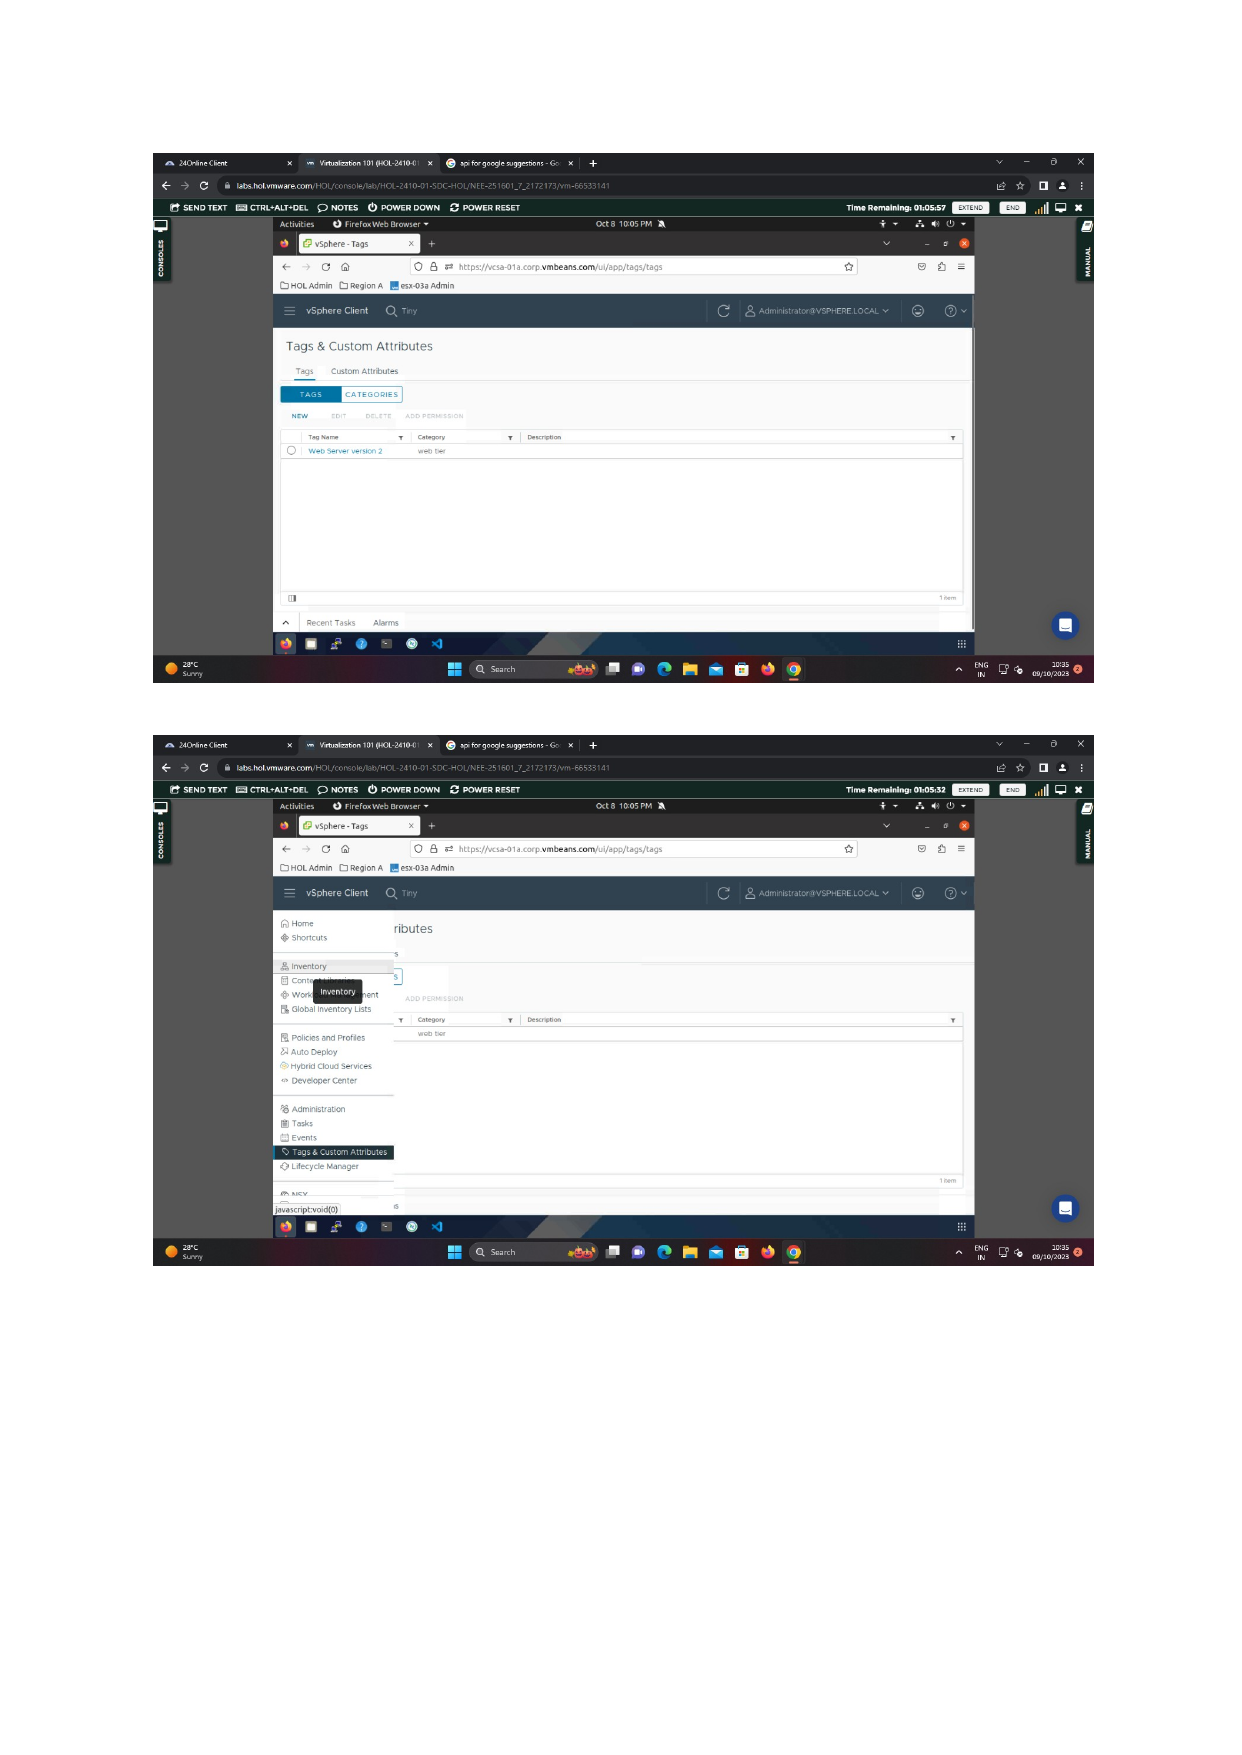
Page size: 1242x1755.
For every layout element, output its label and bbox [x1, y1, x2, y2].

picture [153, 153, 1094, 683]
picture [153, 735, 1094, 1266]
